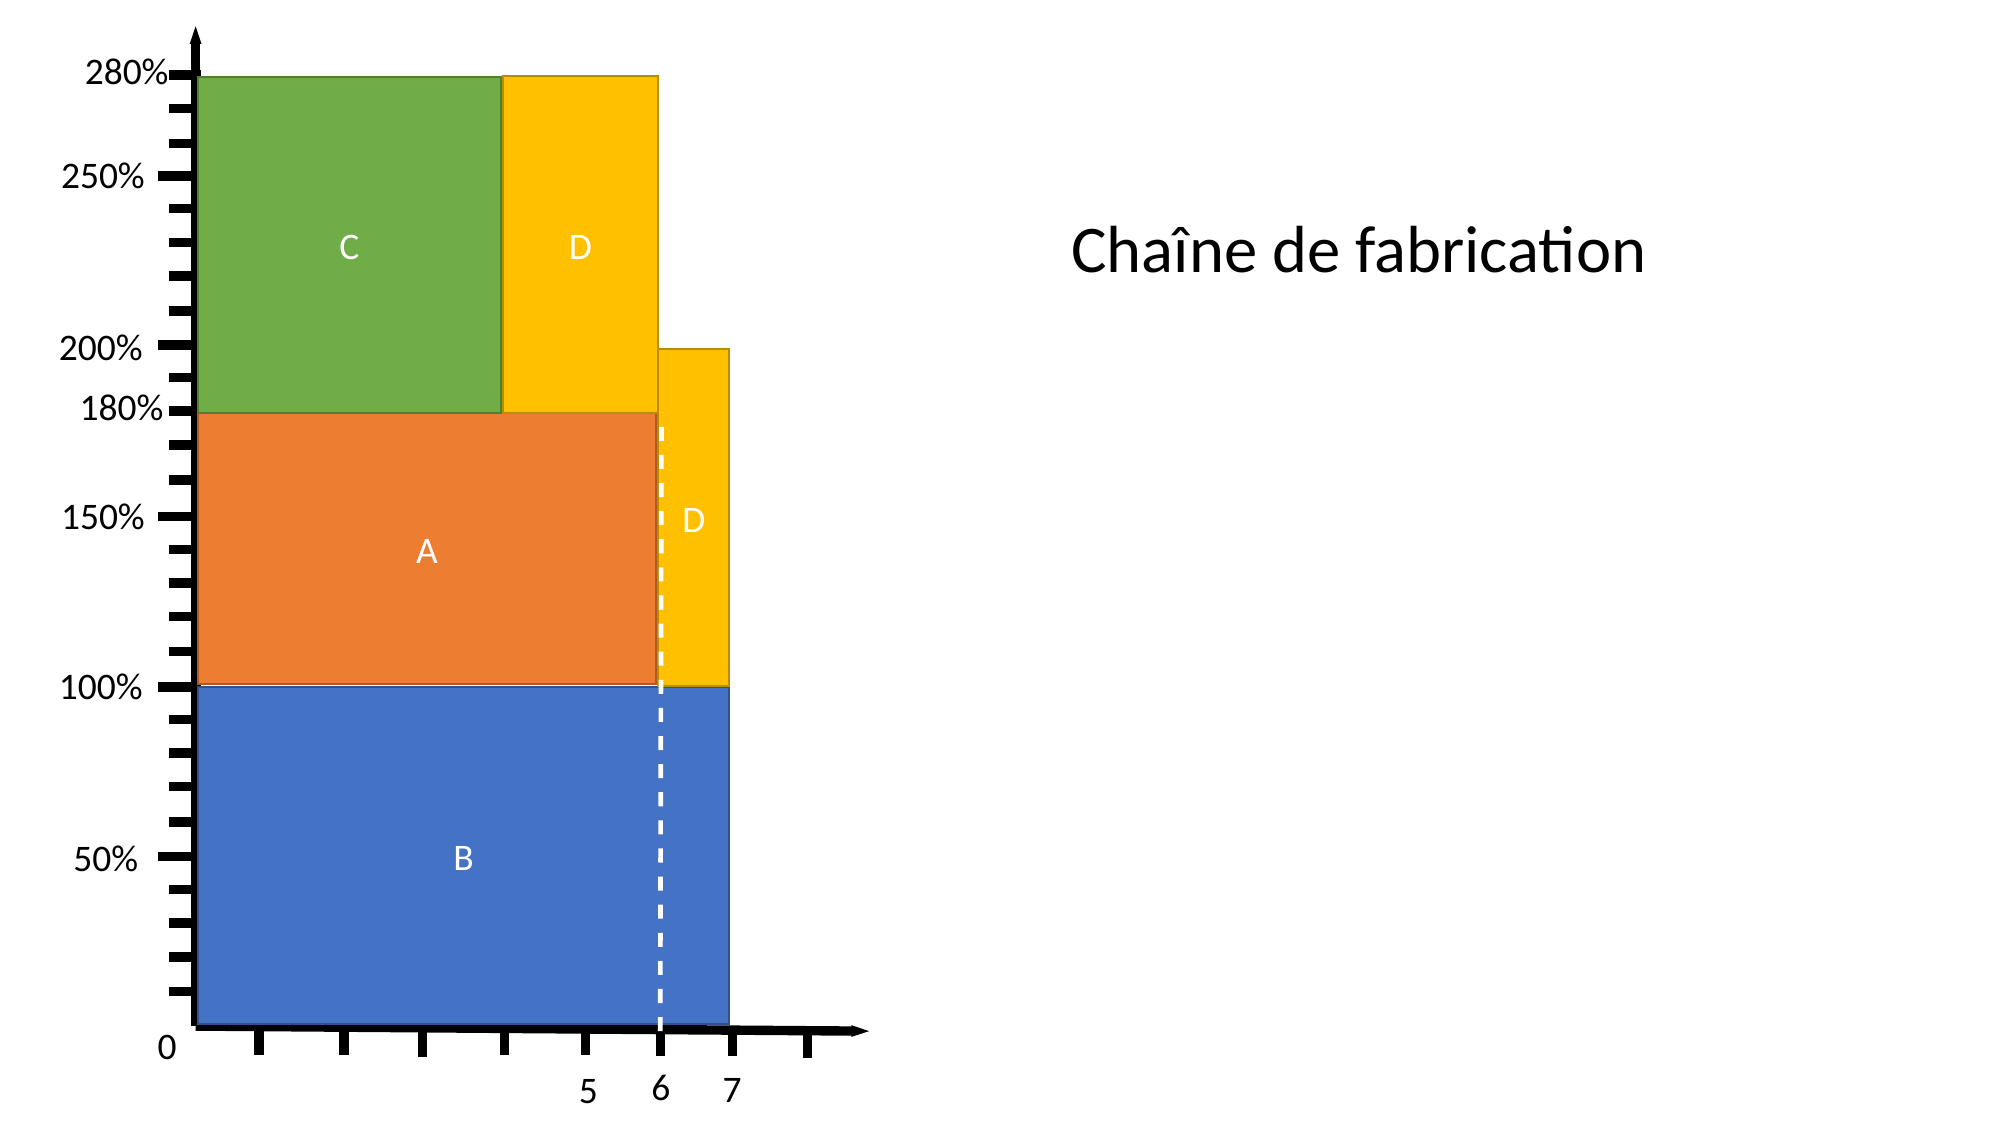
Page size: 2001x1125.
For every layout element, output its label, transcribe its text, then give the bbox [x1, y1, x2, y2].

text_box Chaîne de fabrication [1056, 198, 1681, 295]
text_box D [503, 76, 658, 413]
text_box 280% [69, 40, 186, 101]
text_box 7 [707, 1057, 753, 1119]
text_box 0 [142, 1014, 228, 1075]
text_box 5 [563, 1058, 649, 1119]
text_box 150% [46, 484, 161, 545]
text_box A [198, 413, 656, 684]
text_box D [658, 349, 729, 686]
text_box 100% [43, 654, 159, 715]
text_box 200% [43, 315, 162, 377]
text_box 180% [64, 374, 181, 436]
text_box 6 [636, 1055, 682, 1117]
text_box C [198, 77, 501, 413]
text_box 50% [58, 826, 159, 888]
text_box B [198, 687, 729, 1024]
text_box 250% [46, 143, 162, 205]
